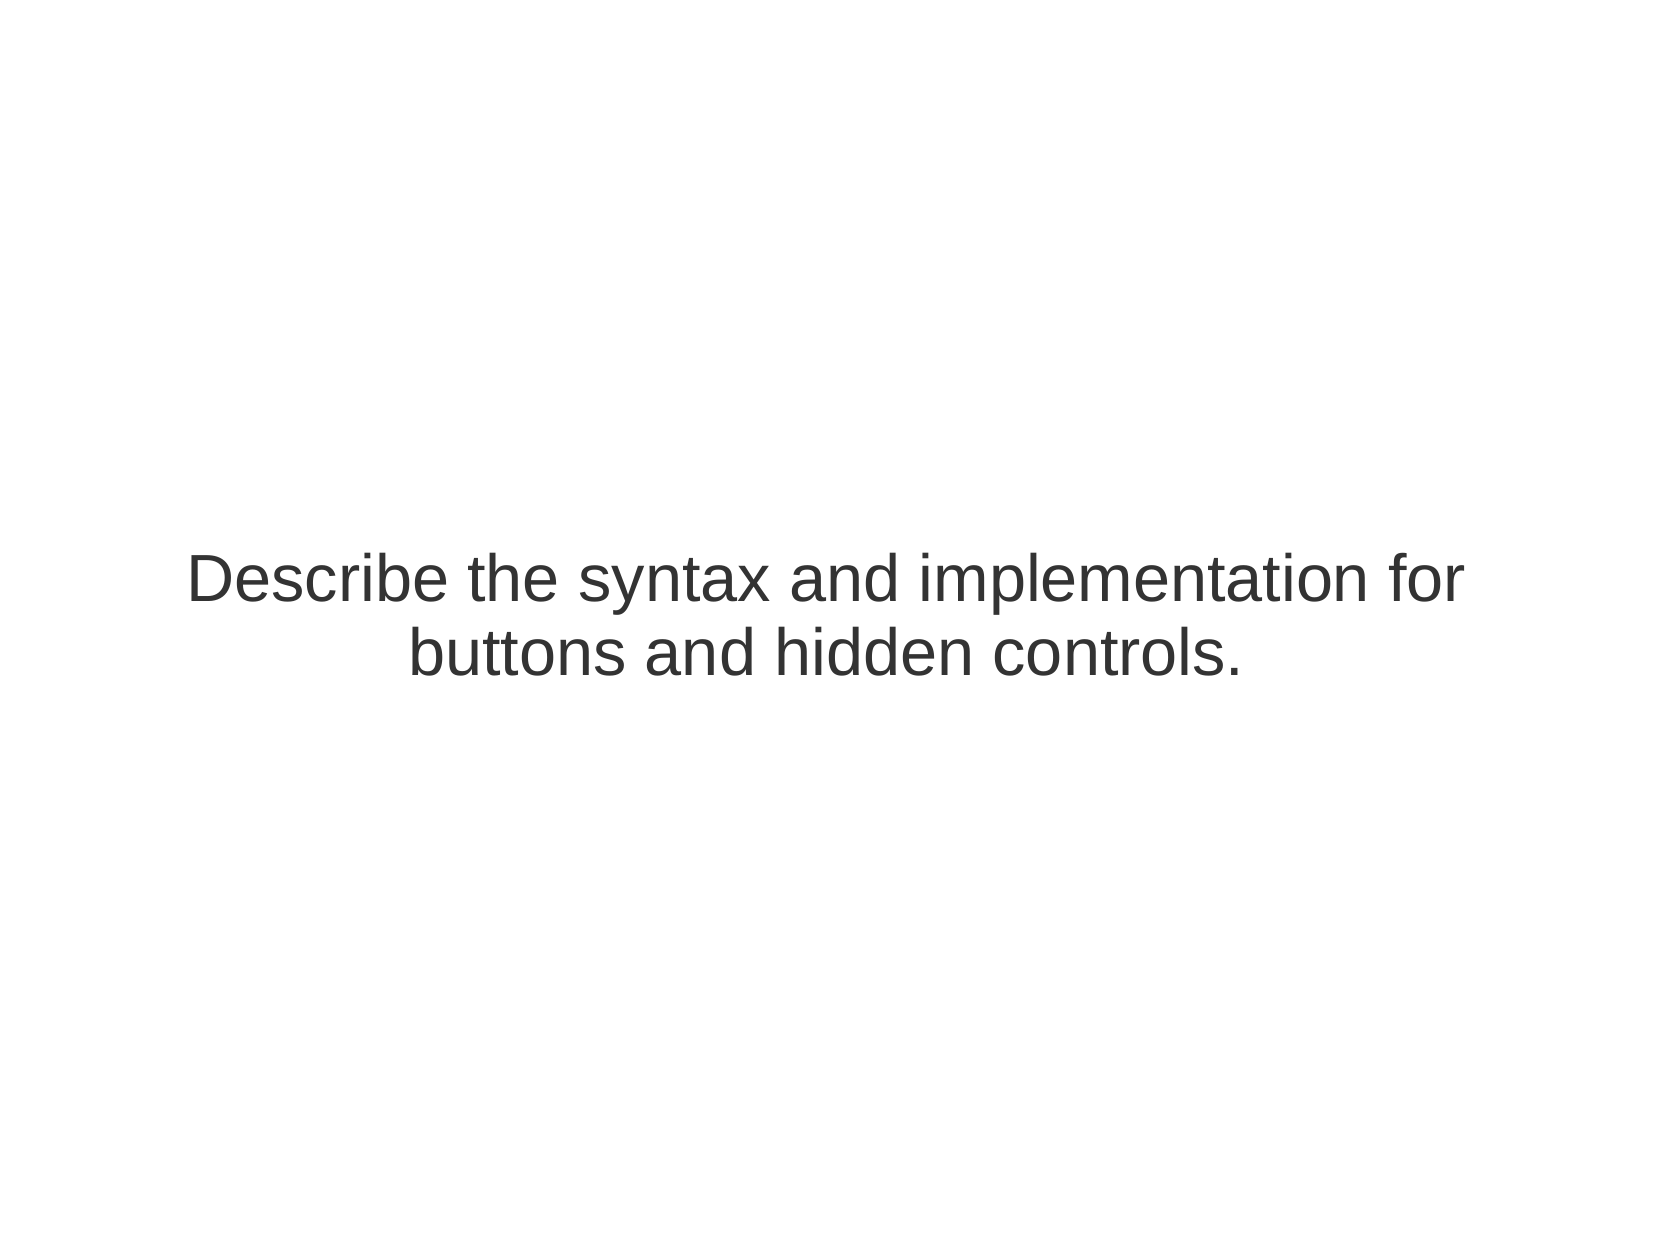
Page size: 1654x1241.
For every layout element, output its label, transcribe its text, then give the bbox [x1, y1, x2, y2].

subtitle Describe the syntax and implementation for buttons and hidden controls. [82, 49, 1571, 1182]
